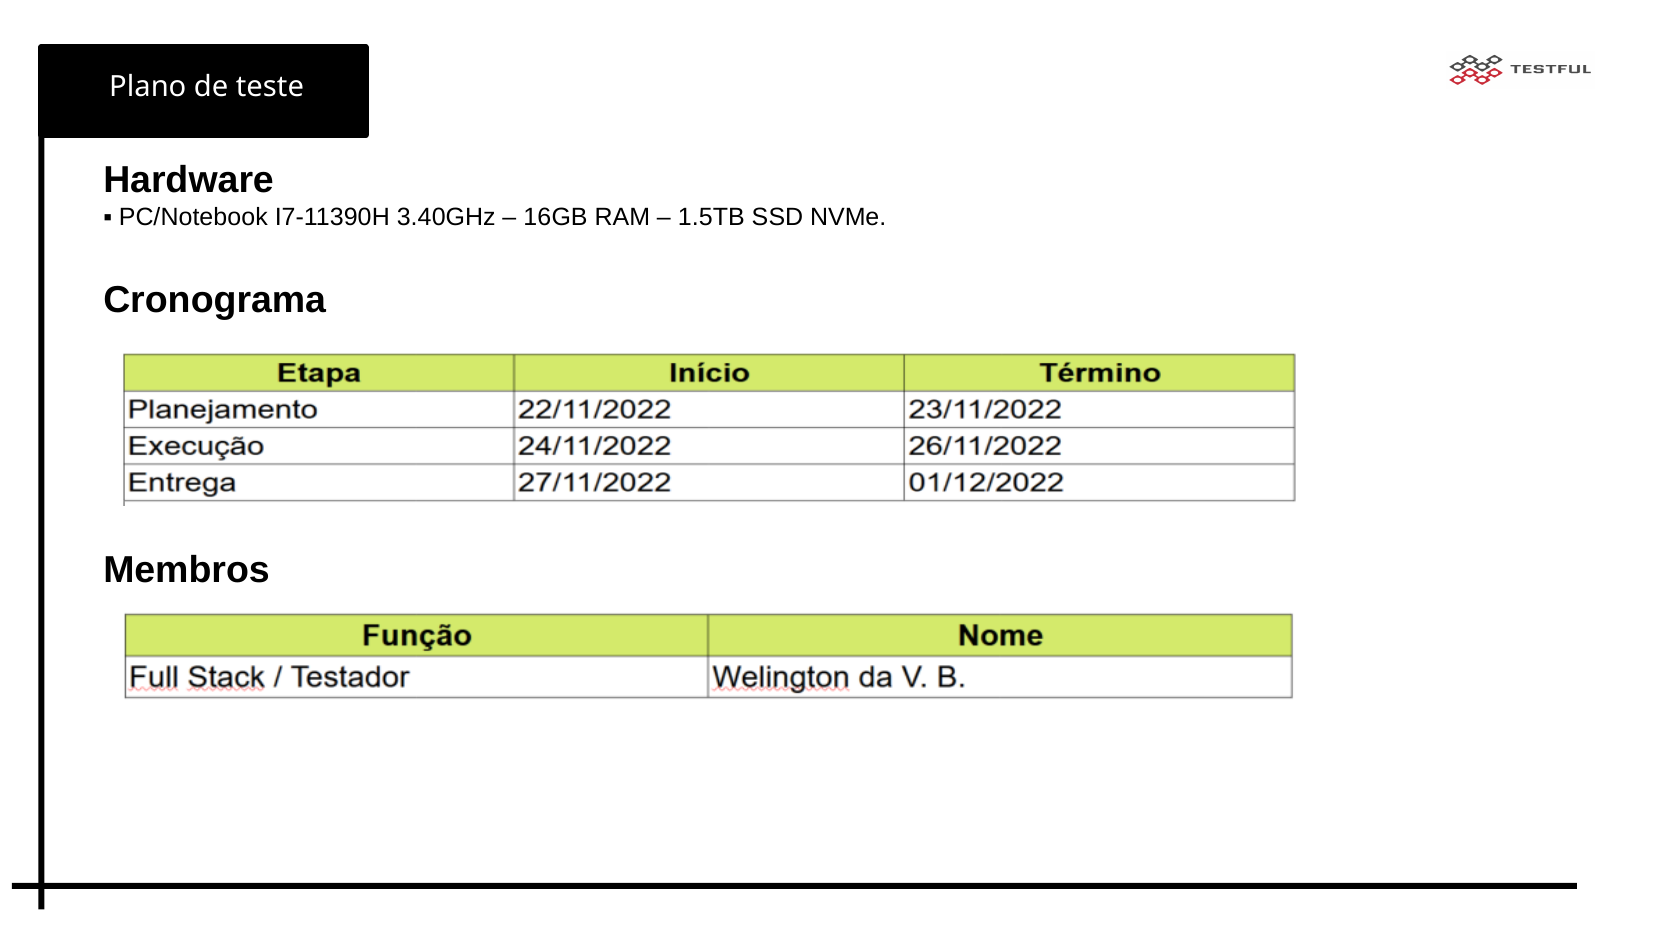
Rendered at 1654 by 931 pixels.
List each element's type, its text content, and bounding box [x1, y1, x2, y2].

text_box Plano de teste [58, 51, 355, 119]
text_box [41, 47, 366, 136]
picture [1446, 51, 1595, 89]
picture [118, 348, 1300, 507]
picture [118, 606, 1300, 709]
text_box Hardware ▪ PC/Notebook I7-11390H 3.40GHz – 16GB RAM – 1.5TB SSD NVMe. Cronograma Membros [88, 147, 1624, 680]
